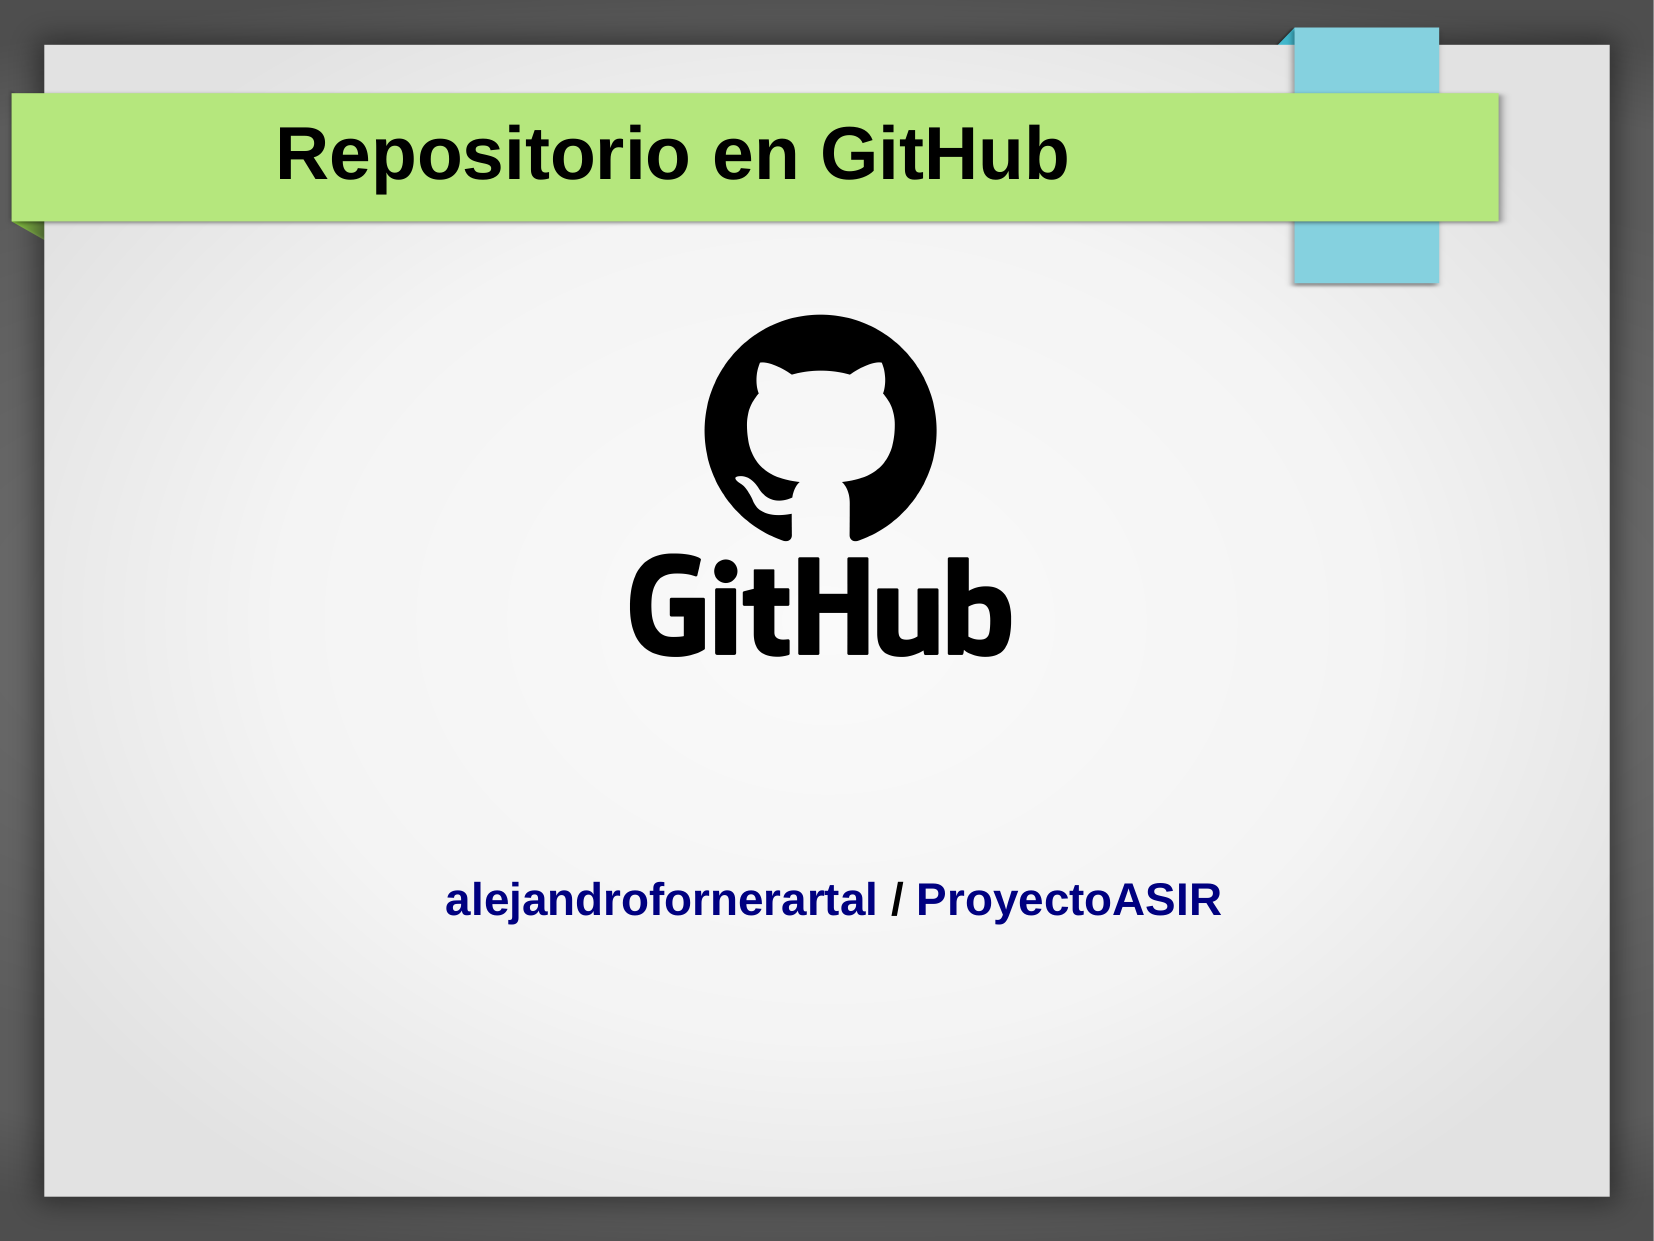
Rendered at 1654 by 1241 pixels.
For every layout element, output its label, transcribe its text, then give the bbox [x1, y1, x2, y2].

picture [0, 0, 1654, 1241]
text_box alejandrofornerartal / ProyectoASIR [431, 866, 1250, 981]
title Repositorio en GitHub [82, 94, 1264, 213]
